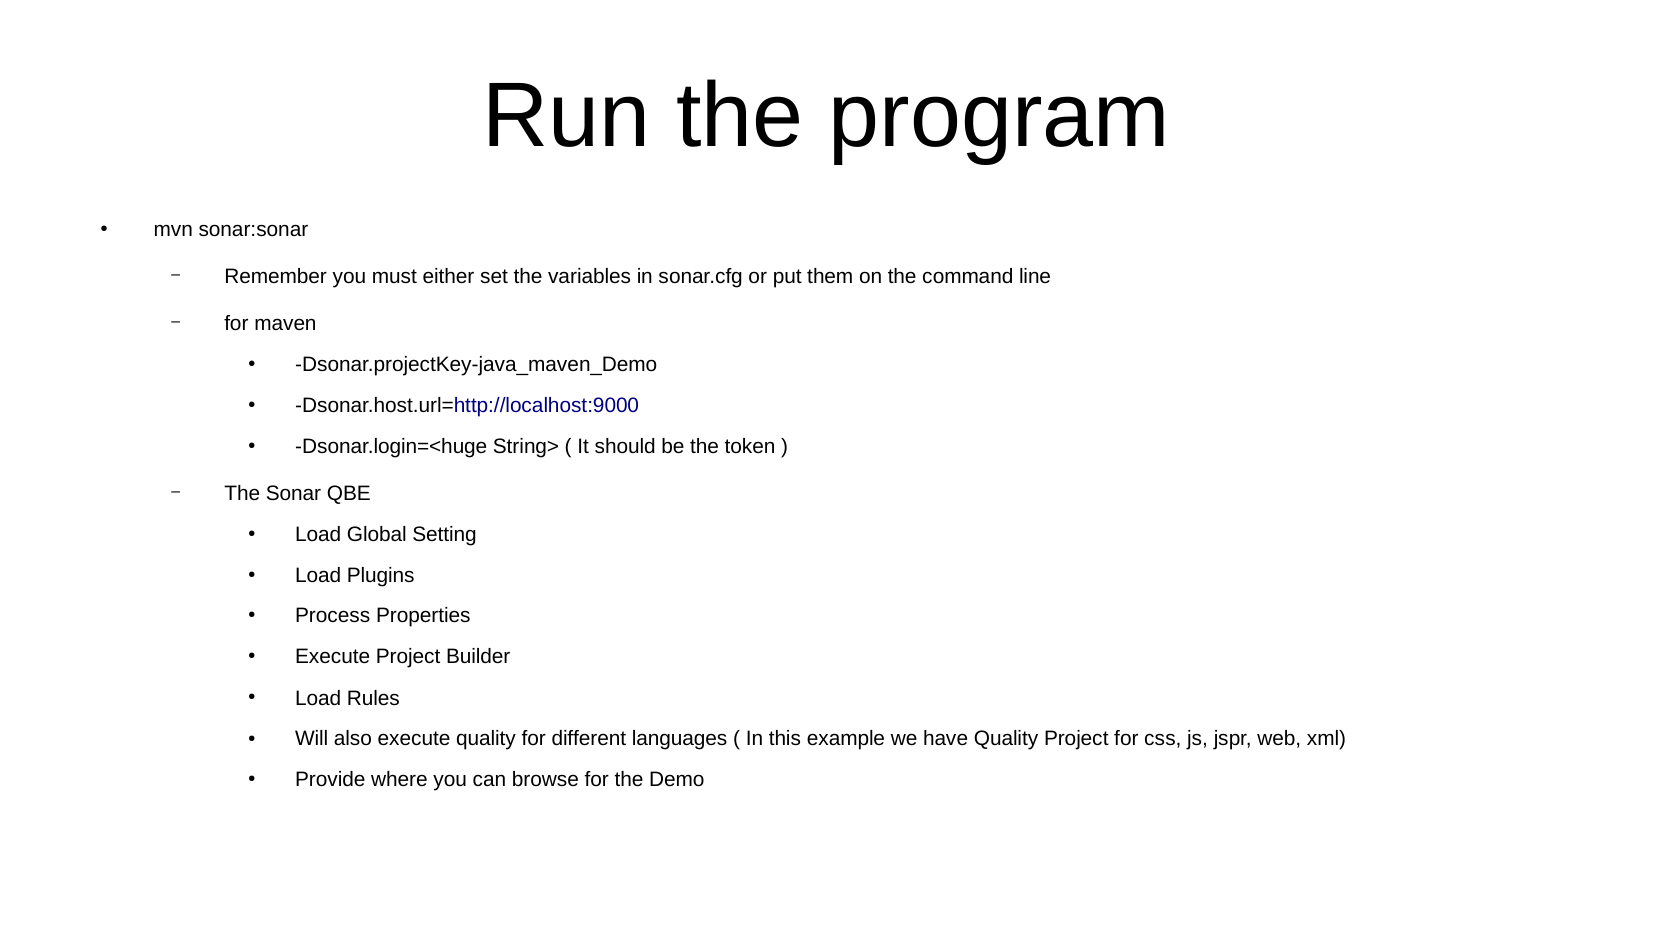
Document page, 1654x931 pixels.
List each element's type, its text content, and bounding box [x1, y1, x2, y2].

title Run the program [82, 37, 1571, 193]
list mvn sonar:sonar Remember you must either set the variables in sonar.cfg or put them on the command line for maven -Dsonar.projectKey-java_maven_Demo -Dsonar.host.url=http://localhost:9000 -Dsonar.login=<huge String> ( It should be the token ) The Sonar QBE Load Global Setting Load Plugins Process Properties Execute Project Builder Load Rules Will also execute quality for different languages ( In this example we have Quality Project for css, js, jspr, web, xml) Provide where you can browse for the Demo [82, 217, 1621, 916]
